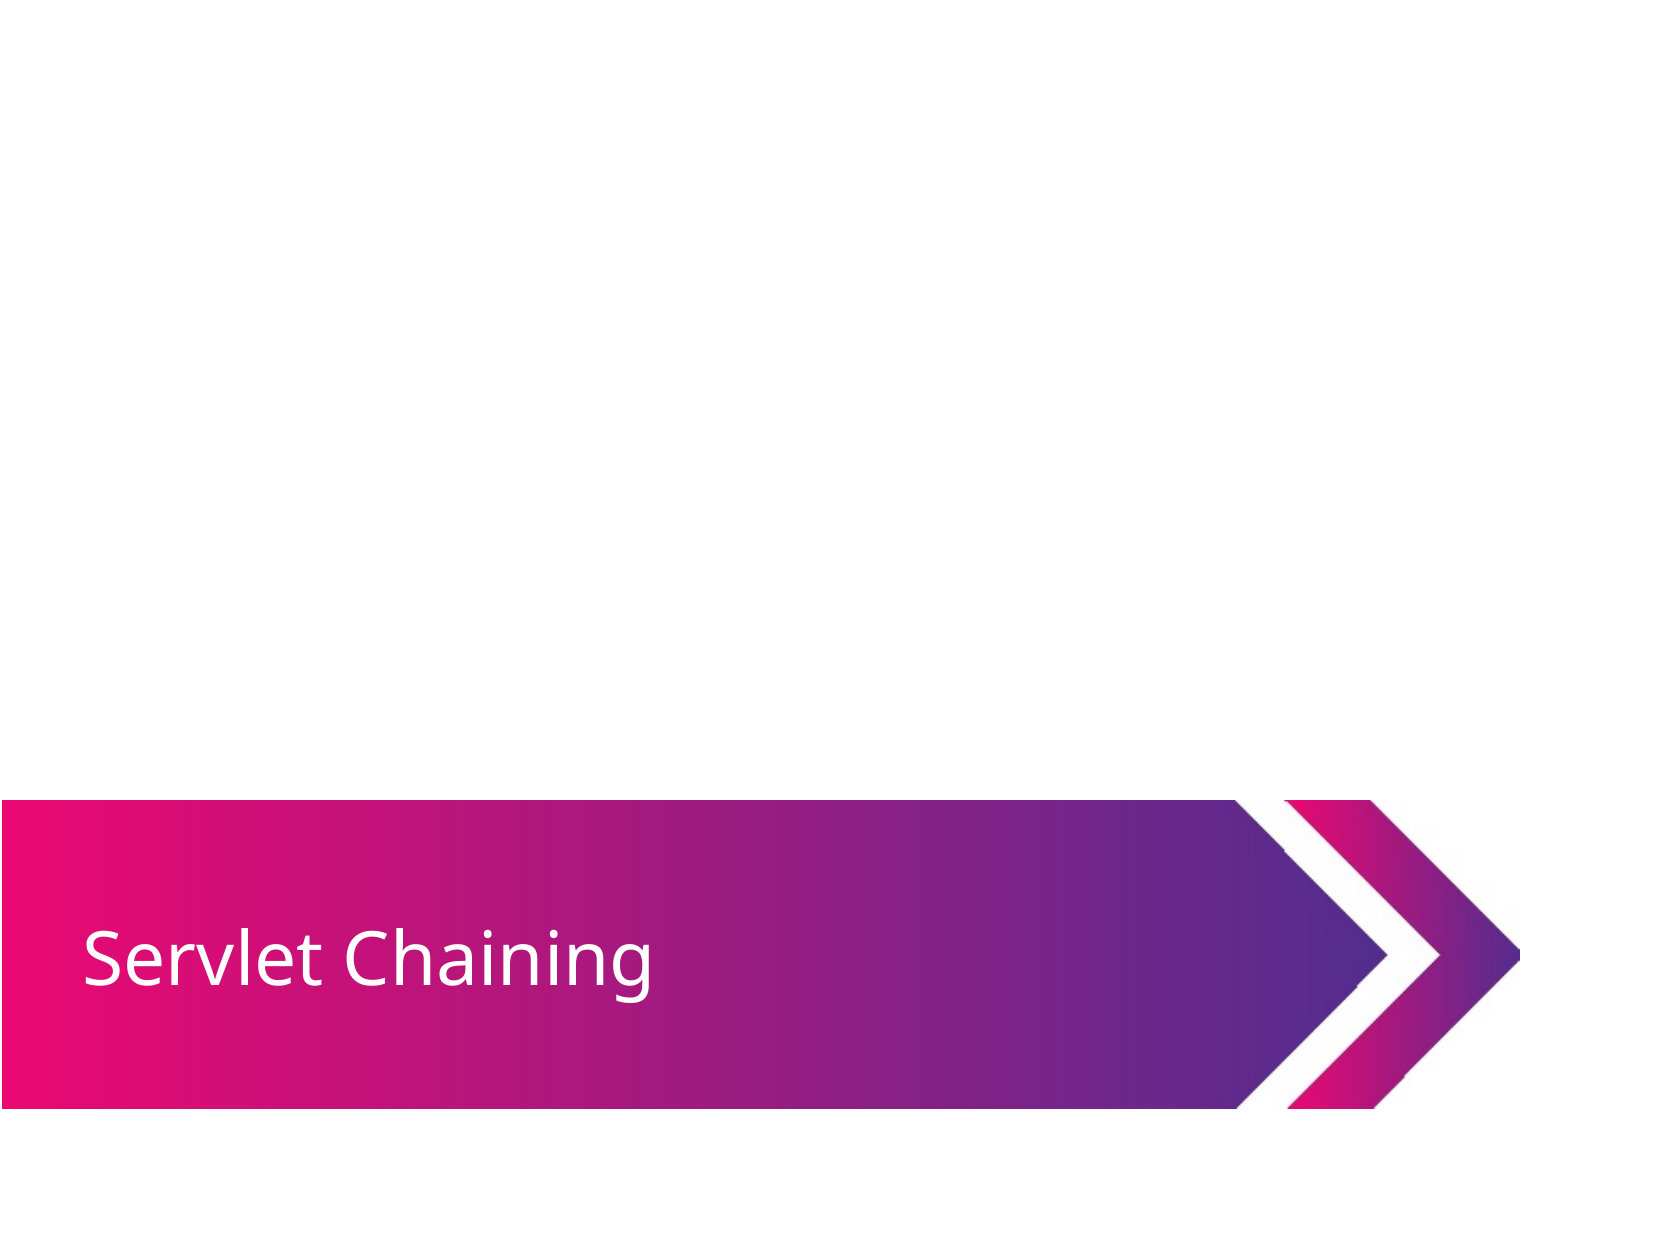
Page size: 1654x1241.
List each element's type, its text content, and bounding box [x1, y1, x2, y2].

picture [2, 800, 1520, 1109]
title Servlet Chaining [82, 852, 1396, 1060]
